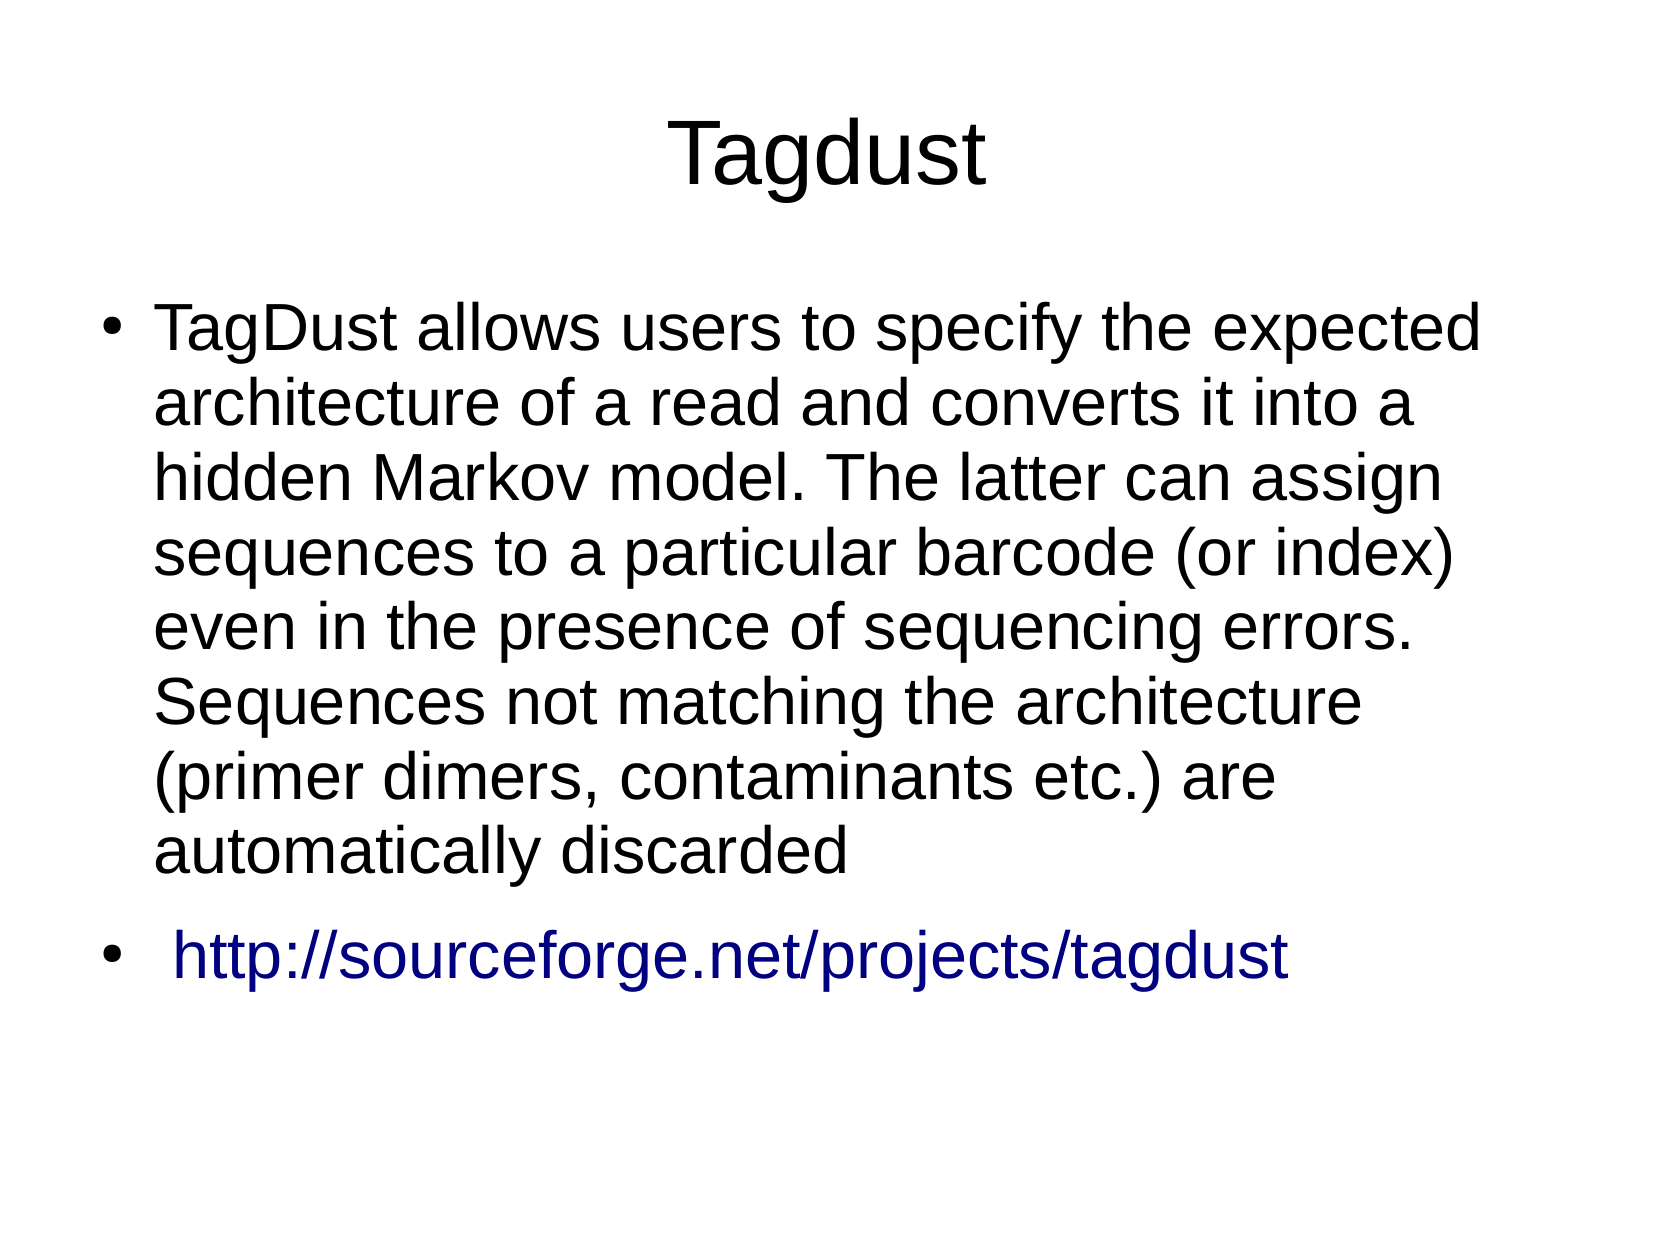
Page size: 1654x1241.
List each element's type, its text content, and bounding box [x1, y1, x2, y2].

list TagDust allows users to specify the expected architecture of a read and converts it into a hidden Markov model. The latter can assign sequences to a particular barcode (or index) even in the presence of sequencing errors. Sequences not matching the architecture (primer dimers, contaminants etc.) are automatically discarded http://sourceforge.net/projects/tagdust [82, 290, 1571, 1010]
title Tagdust [82, 49, 1571, 257]
